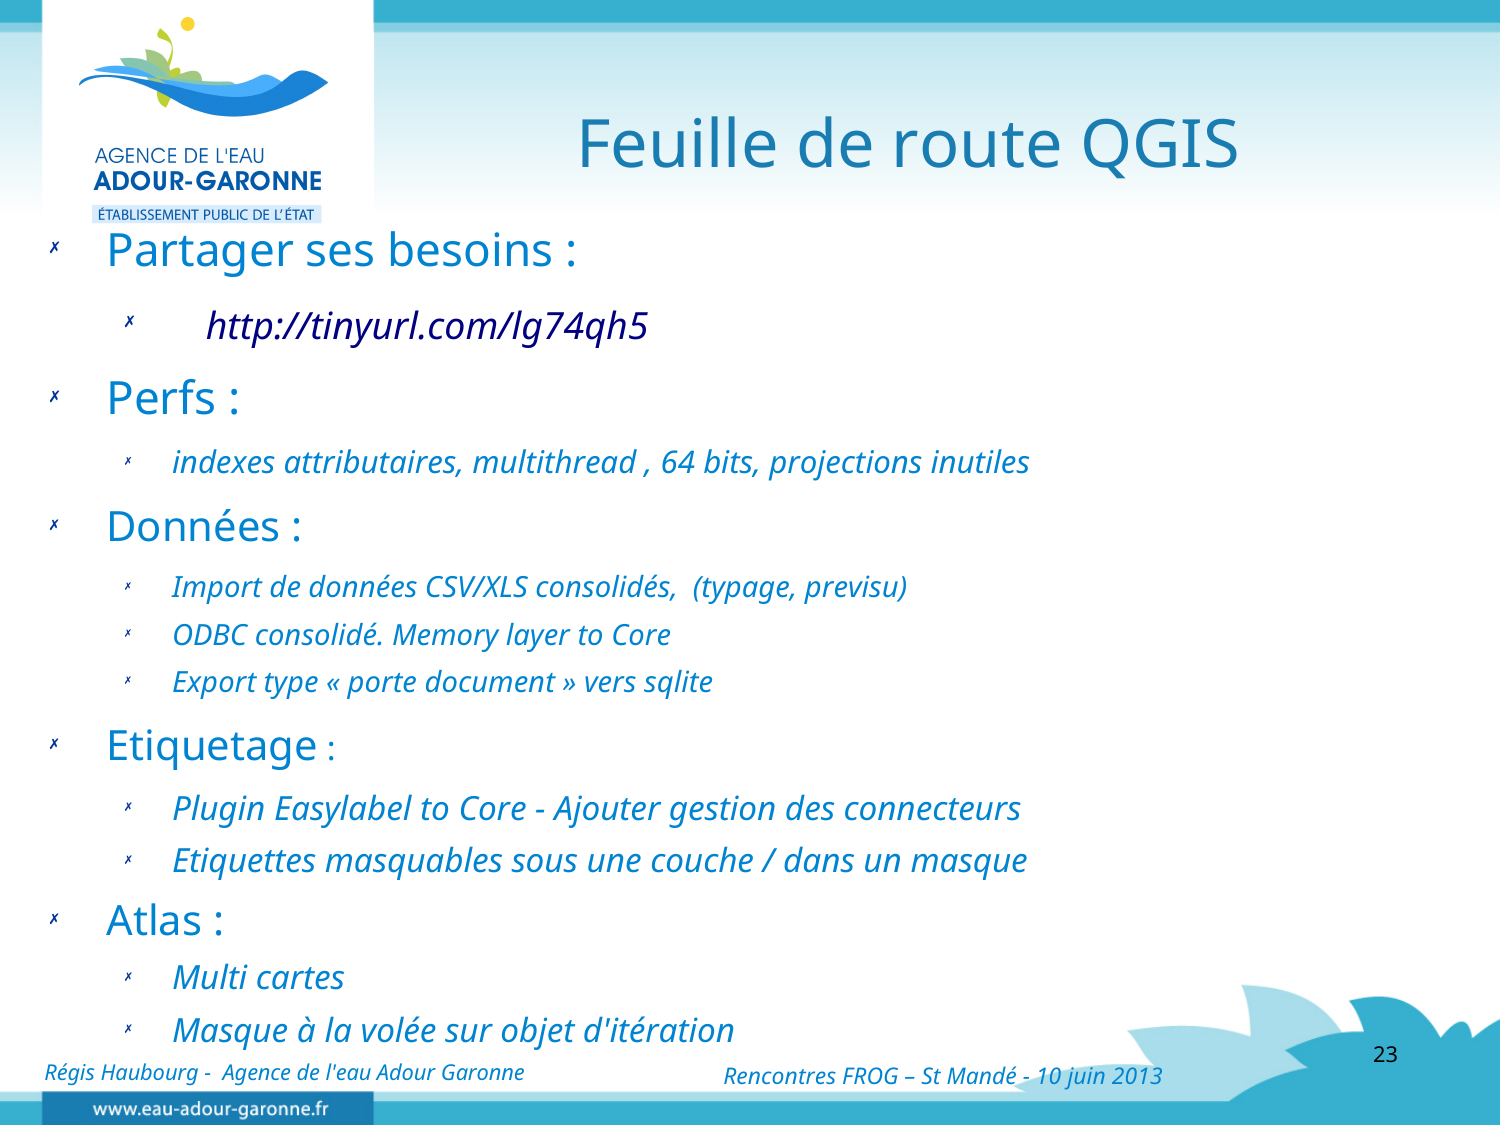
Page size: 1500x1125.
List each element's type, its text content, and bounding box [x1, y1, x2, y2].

list Partager ses besoins : http://tinyurl.com/lg74qh5 Perfs : indexes attributaires, multithread , 64 bits, projections inutiles Données : Import de données CSV/XLS consolidés, (typage, previsu) ODBC consolidé. Memory layer to Core Export type « porte document » vers sqlite Etiquetage : Plugin Easylabel to Core - Ajouter gestion des connecteurs Etiquettes masquables sous une couche / dans un masque Atlas : Multi cartes Masque à la volée sur objet d'itération [35, 212, 1454, 1125]
title Feuille de route QGIS [387, 47, 1430, 212]
picture [0, 0, 1500, 1125]
